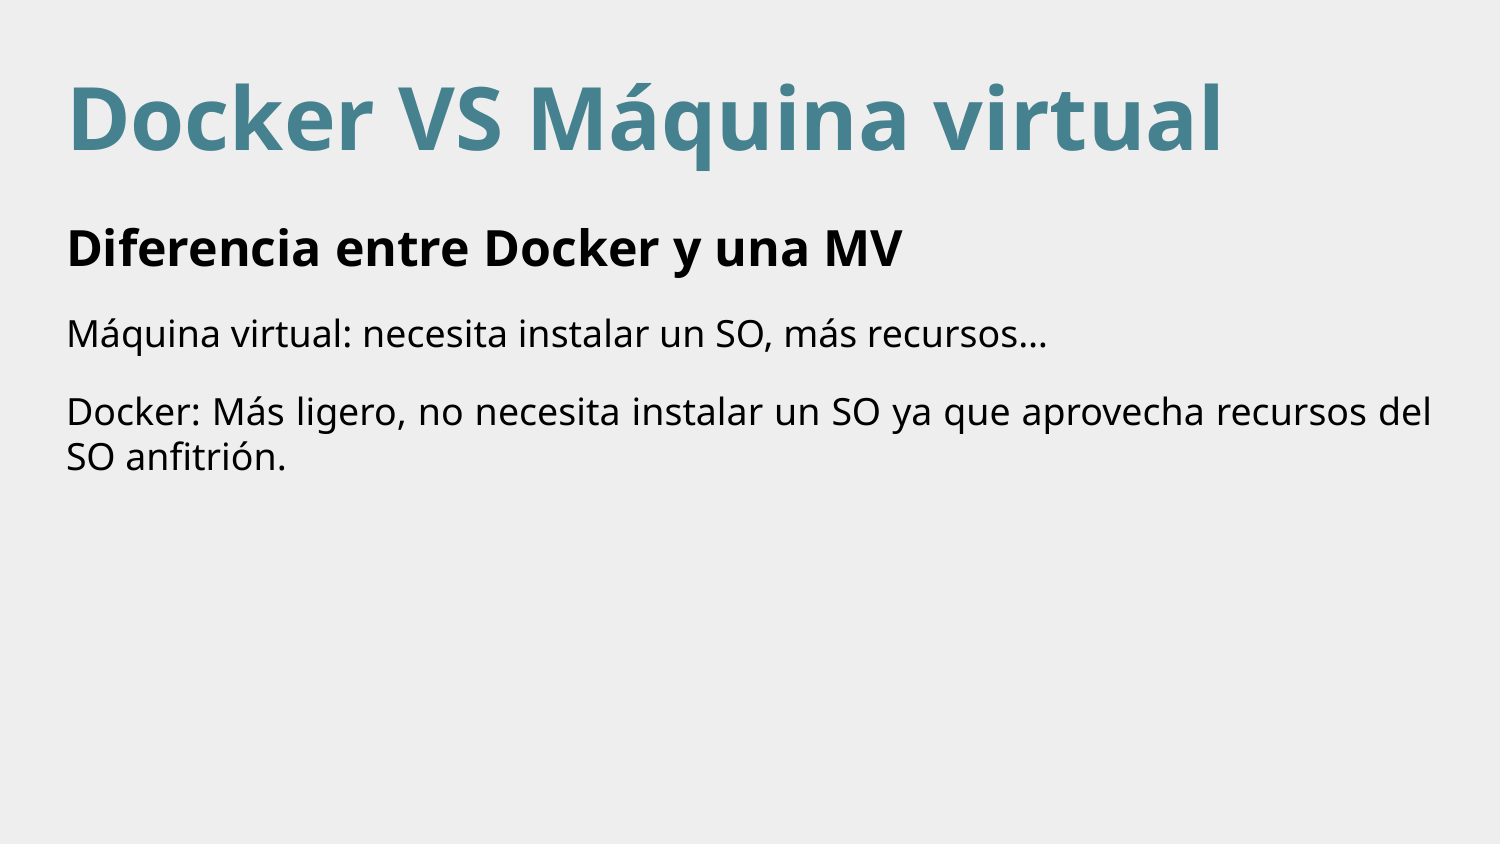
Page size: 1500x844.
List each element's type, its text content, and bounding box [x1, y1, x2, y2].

list Diferencia entre Docker y una MV Máquina virtual: necesita instalar un SO, más recursos… Docker: Más ligero, no necesita instalar un SO ya que aprovecha recursos del SO anfitrión. [51, 201, 1449, 750]
title Docker VS Máquina virtual [51, 48, 1449, 180]
